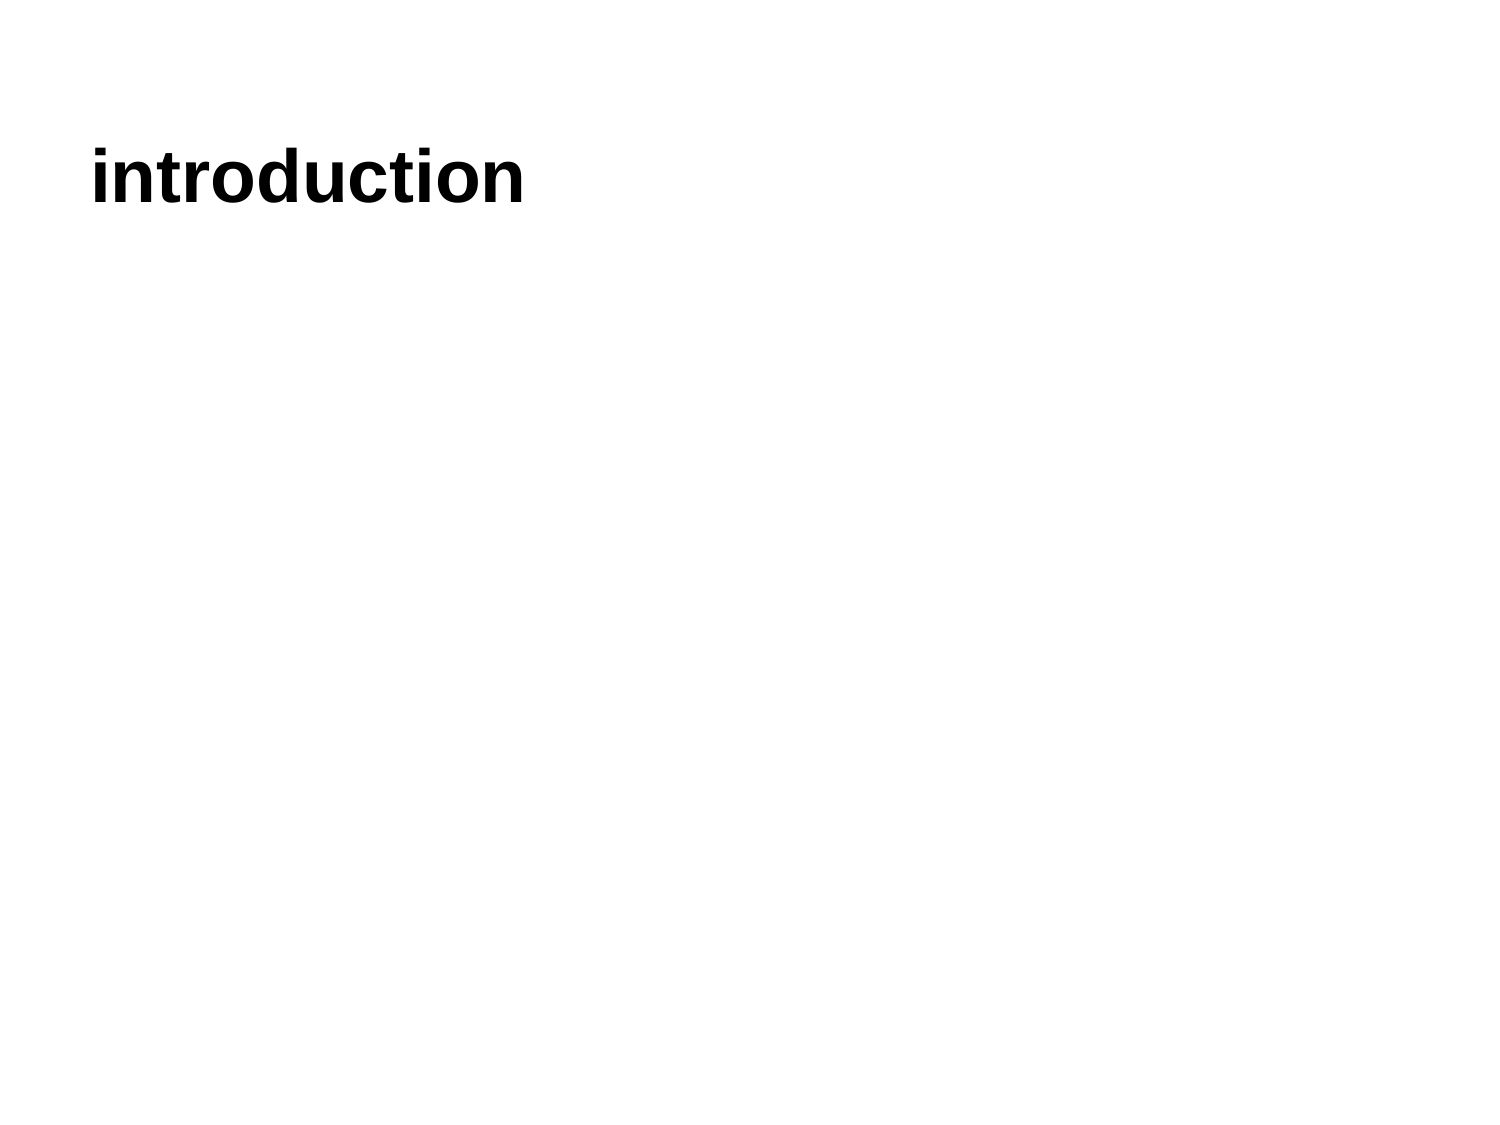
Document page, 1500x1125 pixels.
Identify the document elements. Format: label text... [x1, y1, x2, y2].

title introduction [75, 45, 1425, 233]
